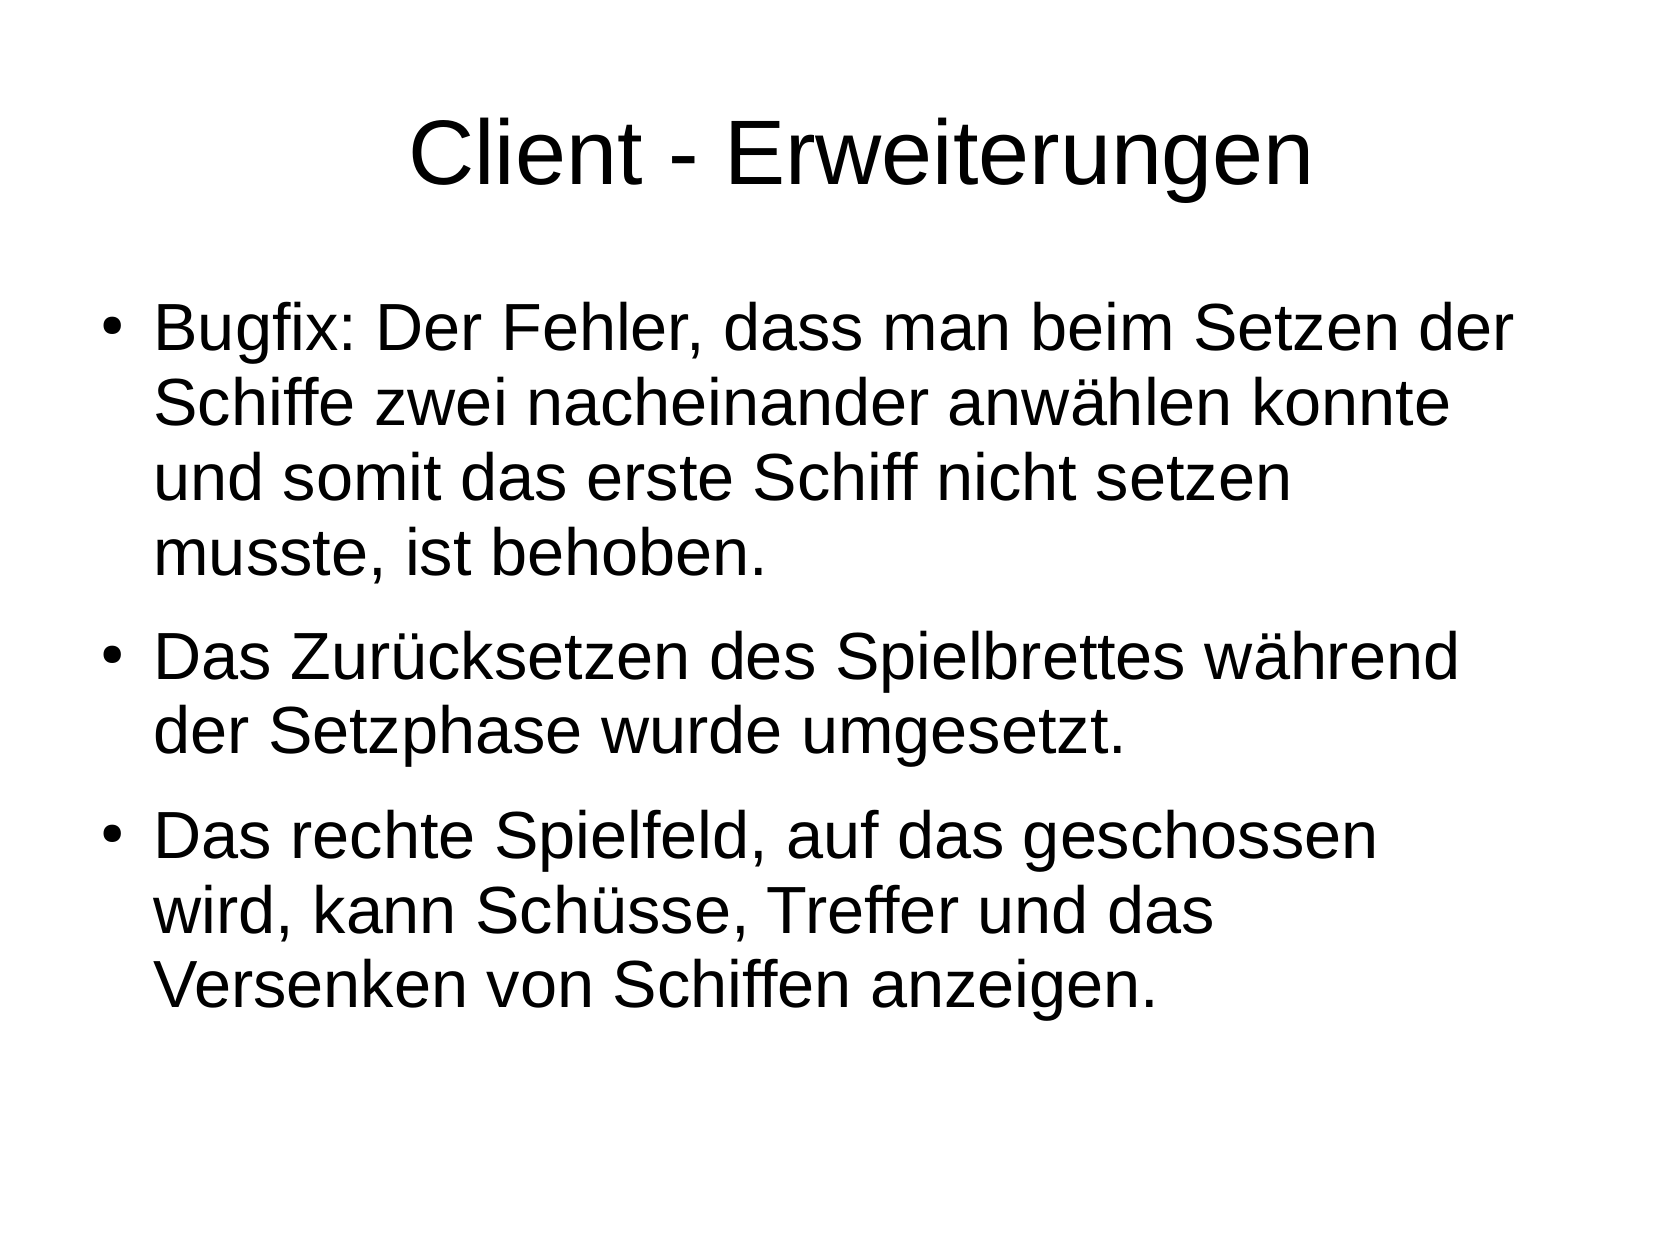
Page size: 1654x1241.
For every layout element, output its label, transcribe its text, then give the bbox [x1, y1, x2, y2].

list Bugfix: Der Fehler, dass man beim Setzen der Schiffe zwei nacheinander anwählen konnte und somit das erste Schiff nicht setzen musste, ist behoben. Das Zurücksetzen des Spielbrettes während der Setzphase wurde umgesetzt. Das rechte Spielfeld, auf das geschossen wird, kann Schüsse, Treffer und das Versenken von Schiffen anzeigen. [82, 290, 1538, 1010]
title Client - Erweiterungen [82, 49, 1571, 257]
